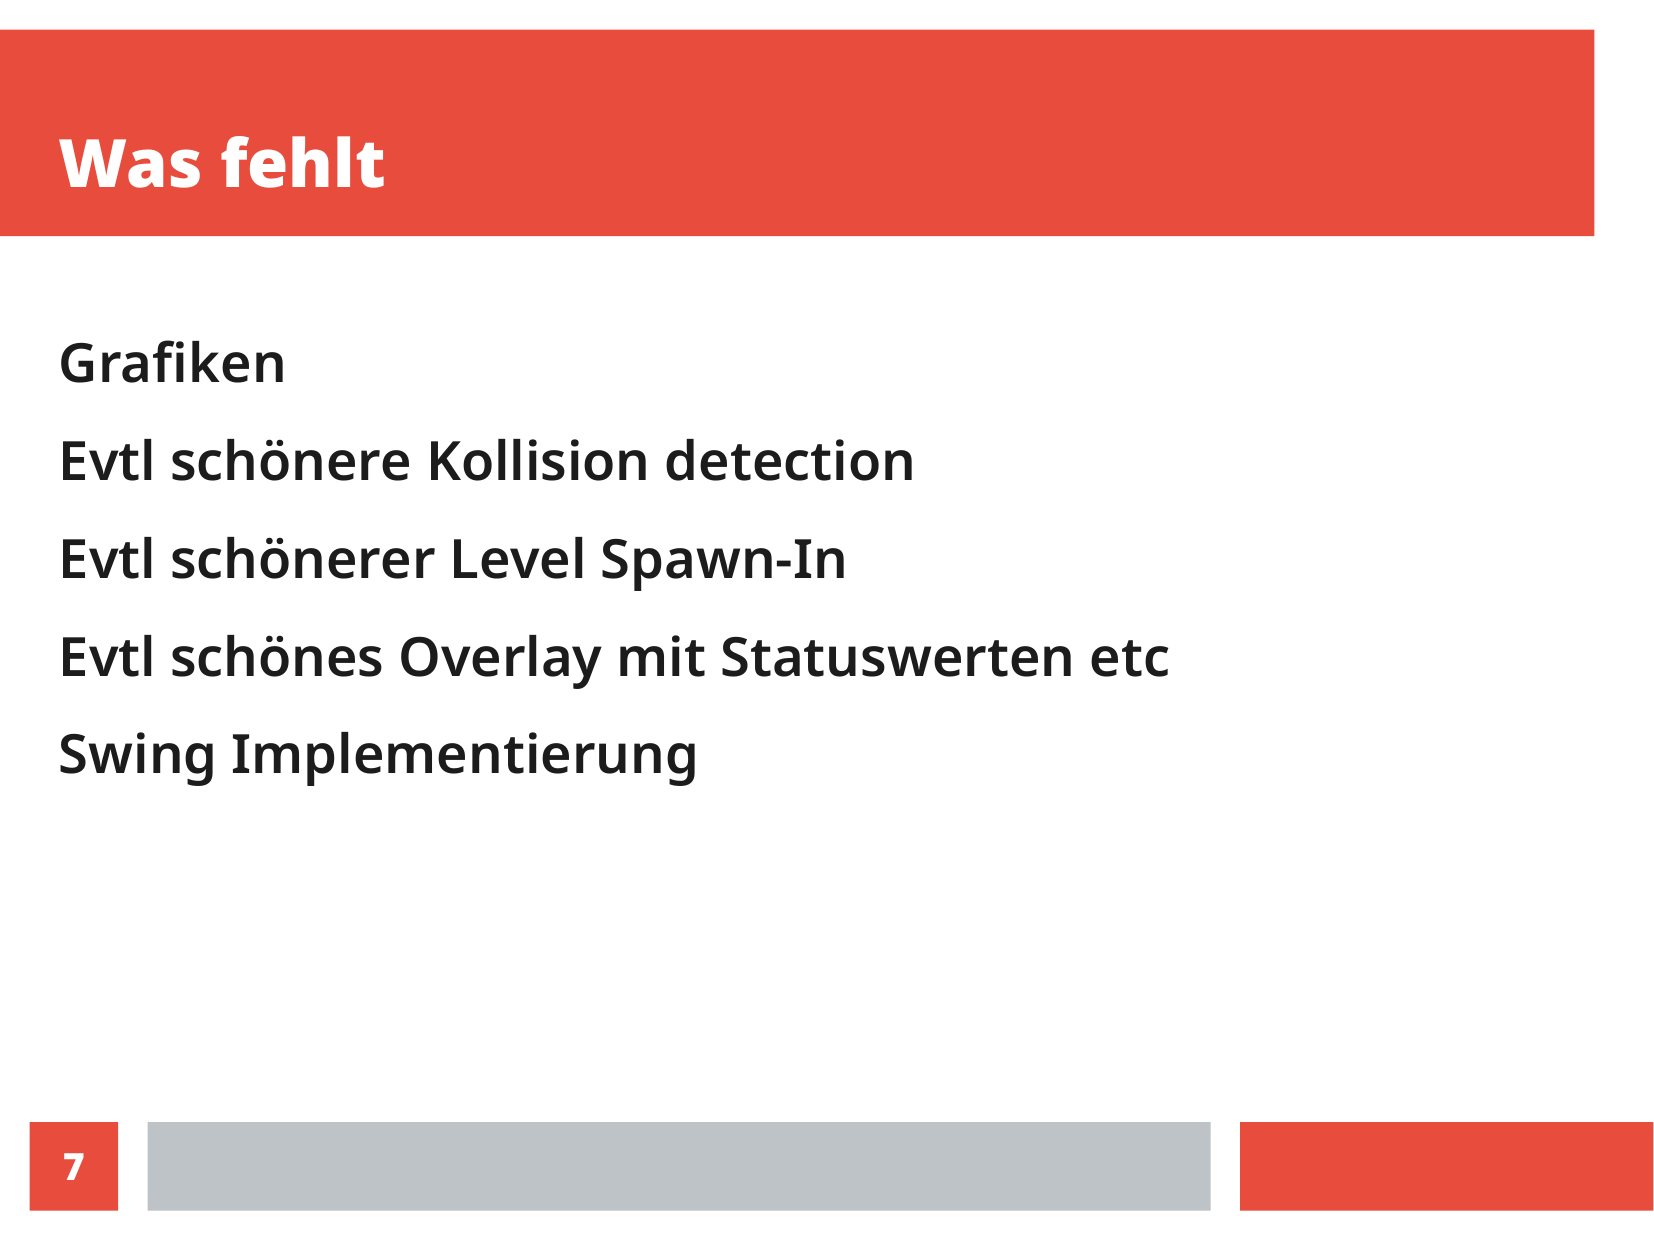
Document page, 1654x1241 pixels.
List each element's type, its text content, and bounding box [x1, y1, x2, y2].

list Grafiken Evtl schönere Kollision detection Evtl schönerer Level Spawn-In Evtl schönes Overlay mit Statuswerten etc Swing Implementierung [59, 324, 1565, 1093]
title Was fehlt [59, 59, 1595, 207]
